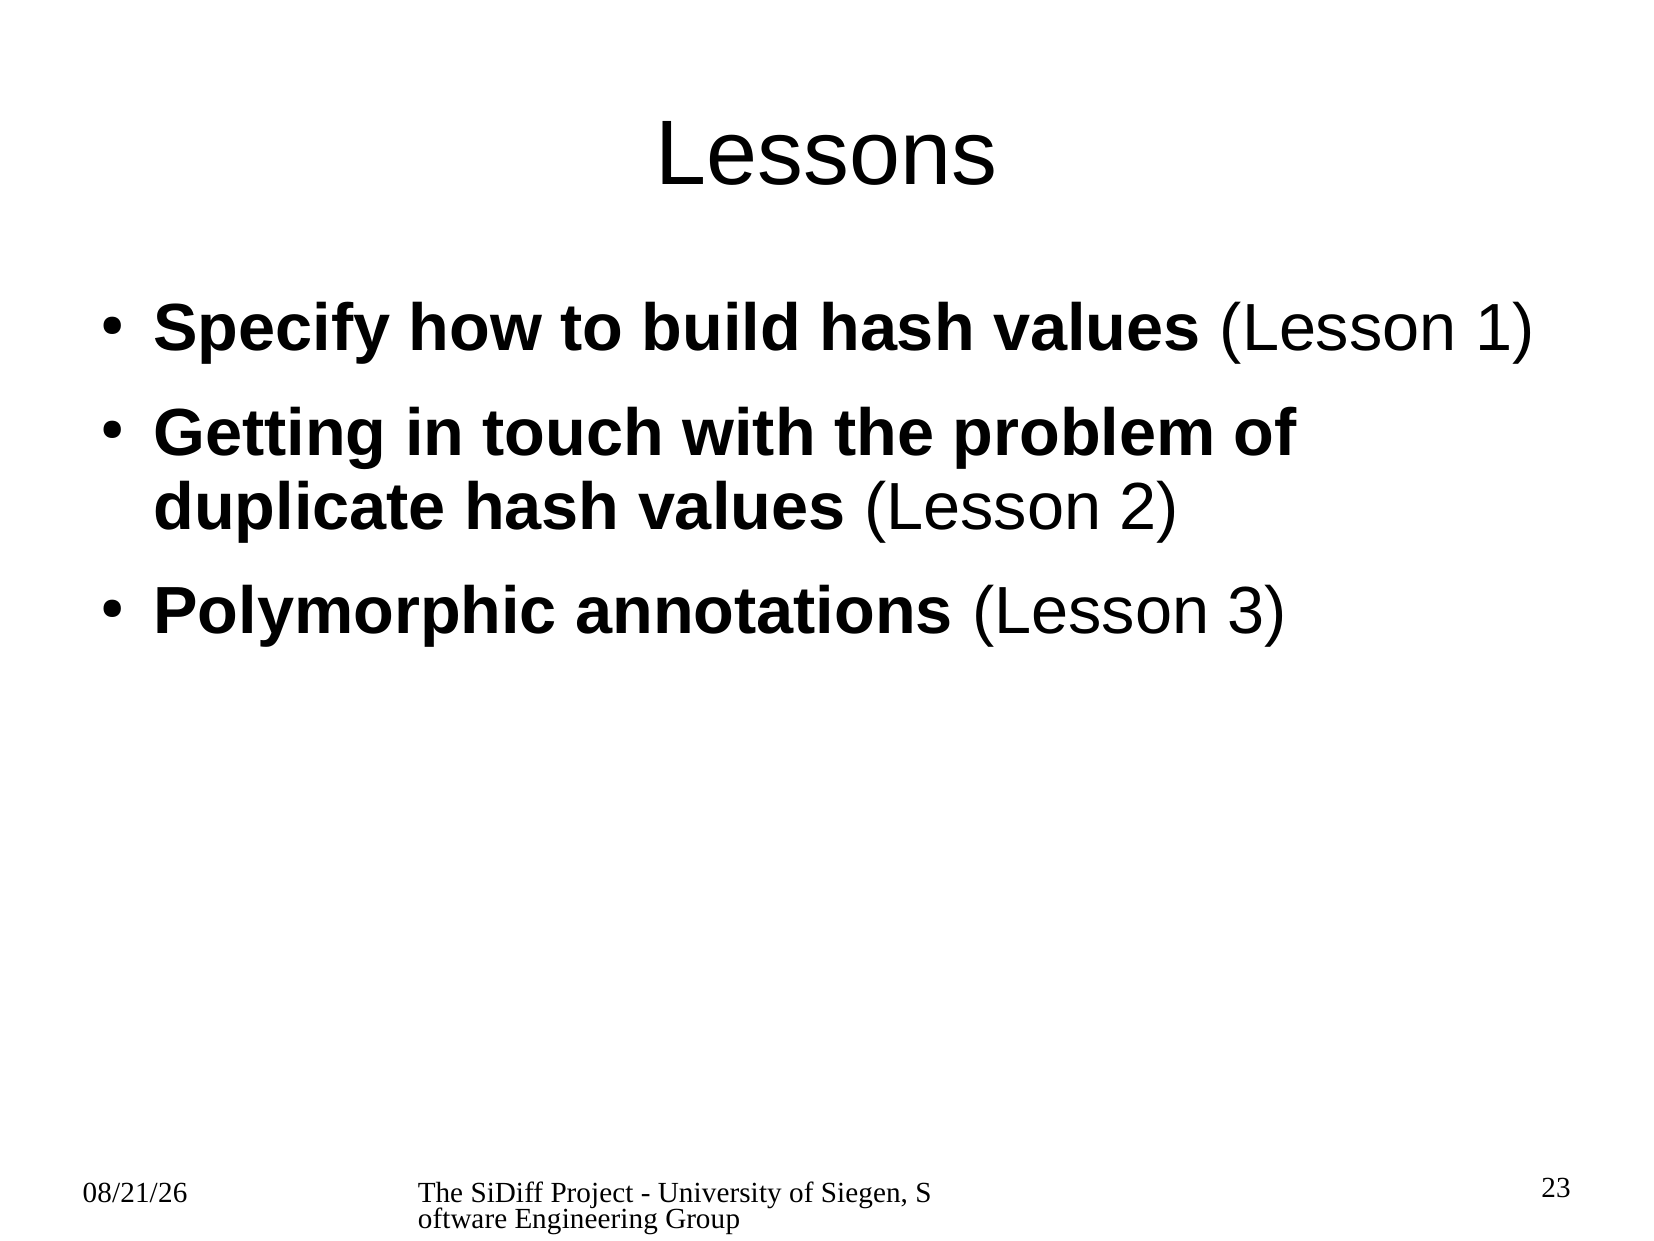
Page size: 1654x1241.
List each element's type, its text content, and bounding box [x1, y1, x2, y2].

title Lessons [82, 49, 1571, 257]
list Specify how to build hash values (Lesson 1) Getting in touch with the problem of duplicate hash values (Lesson 2) Polymorphic annotations (Lesson 3) [82, 290, 1571, 1109]
